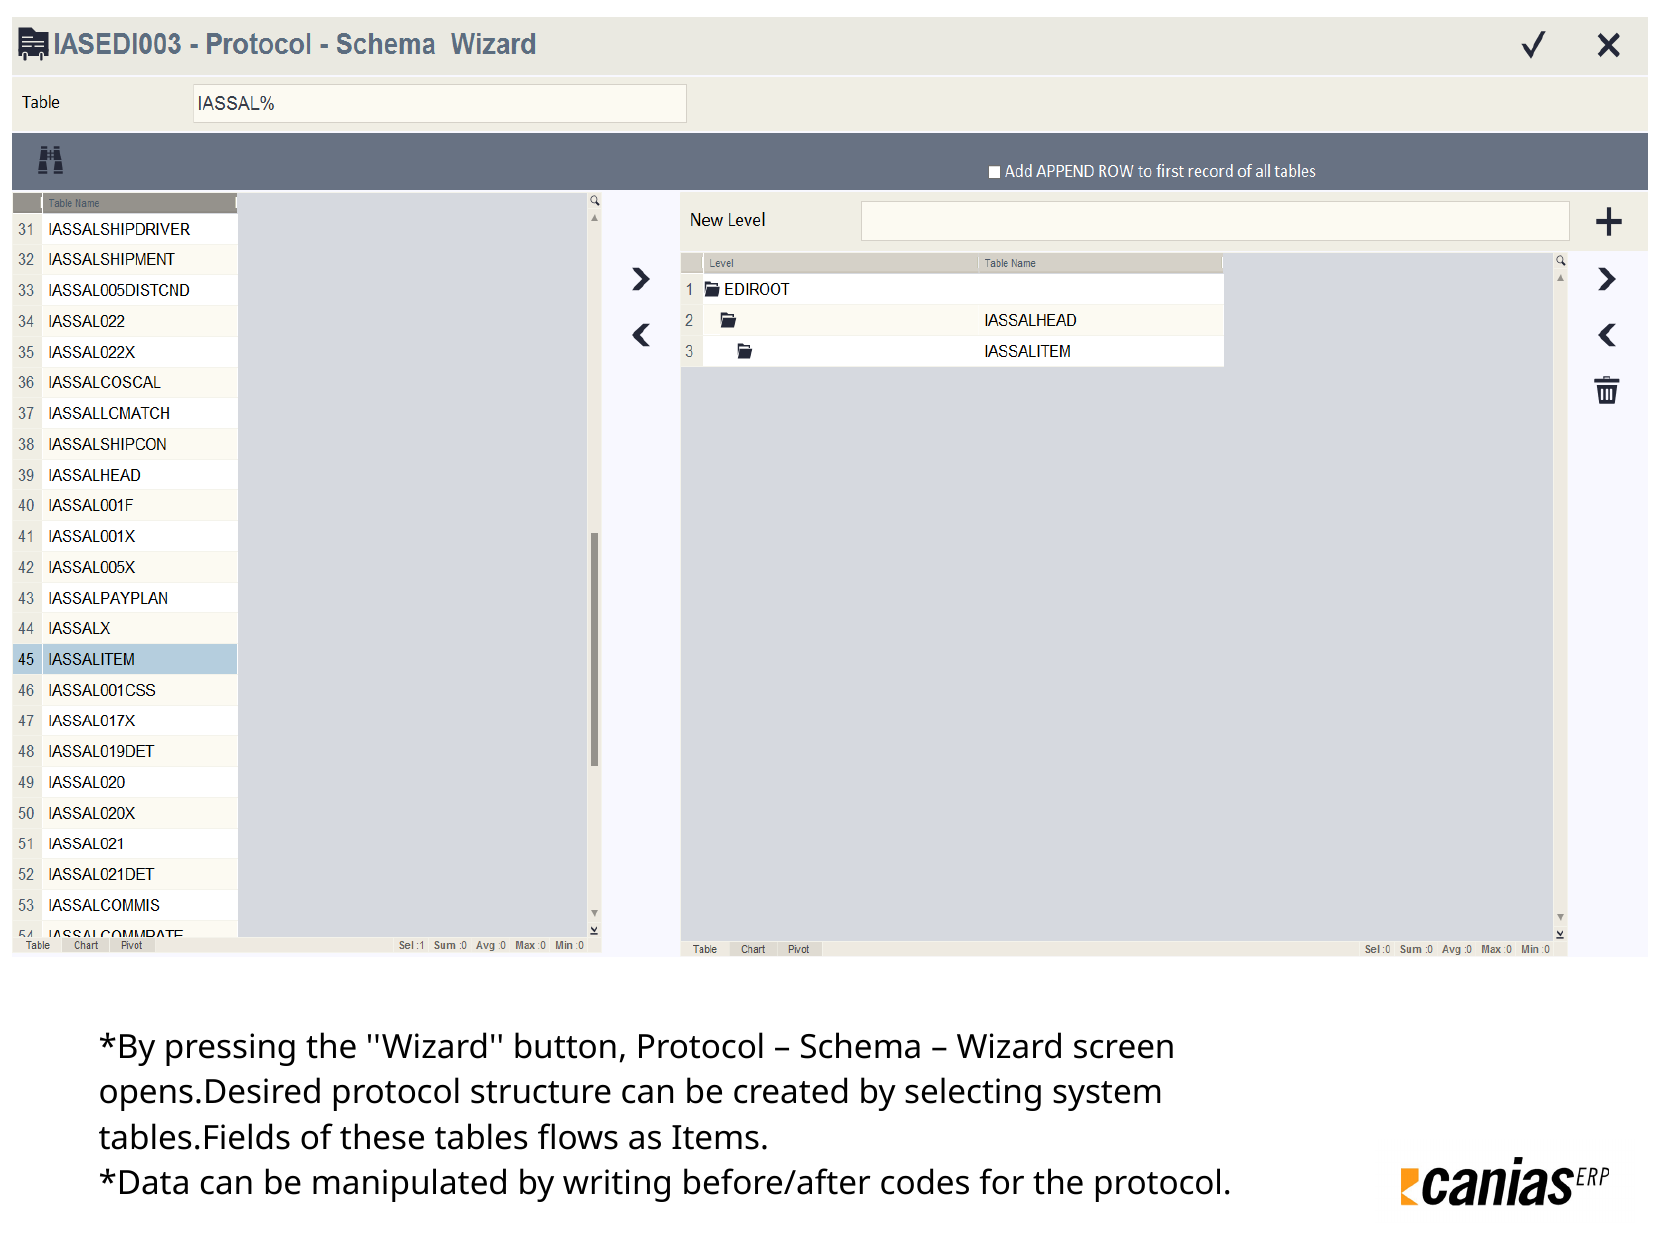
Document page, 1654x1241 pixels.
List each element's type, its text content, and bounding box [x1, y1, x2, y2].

picture [1375, 1139, 1635, 1223]
picture [12, 17, 1648, 957]
text_box *By pressing the ''Wizard'' button, Protocol – Schema – Wizard screen opens.Desired protocol structure can be created by selecting system tables.Fields of these tables flows as Items. *Data can be manipulated by writing before/after codes for the protocol. [83, 1015, 1376, 1183]
